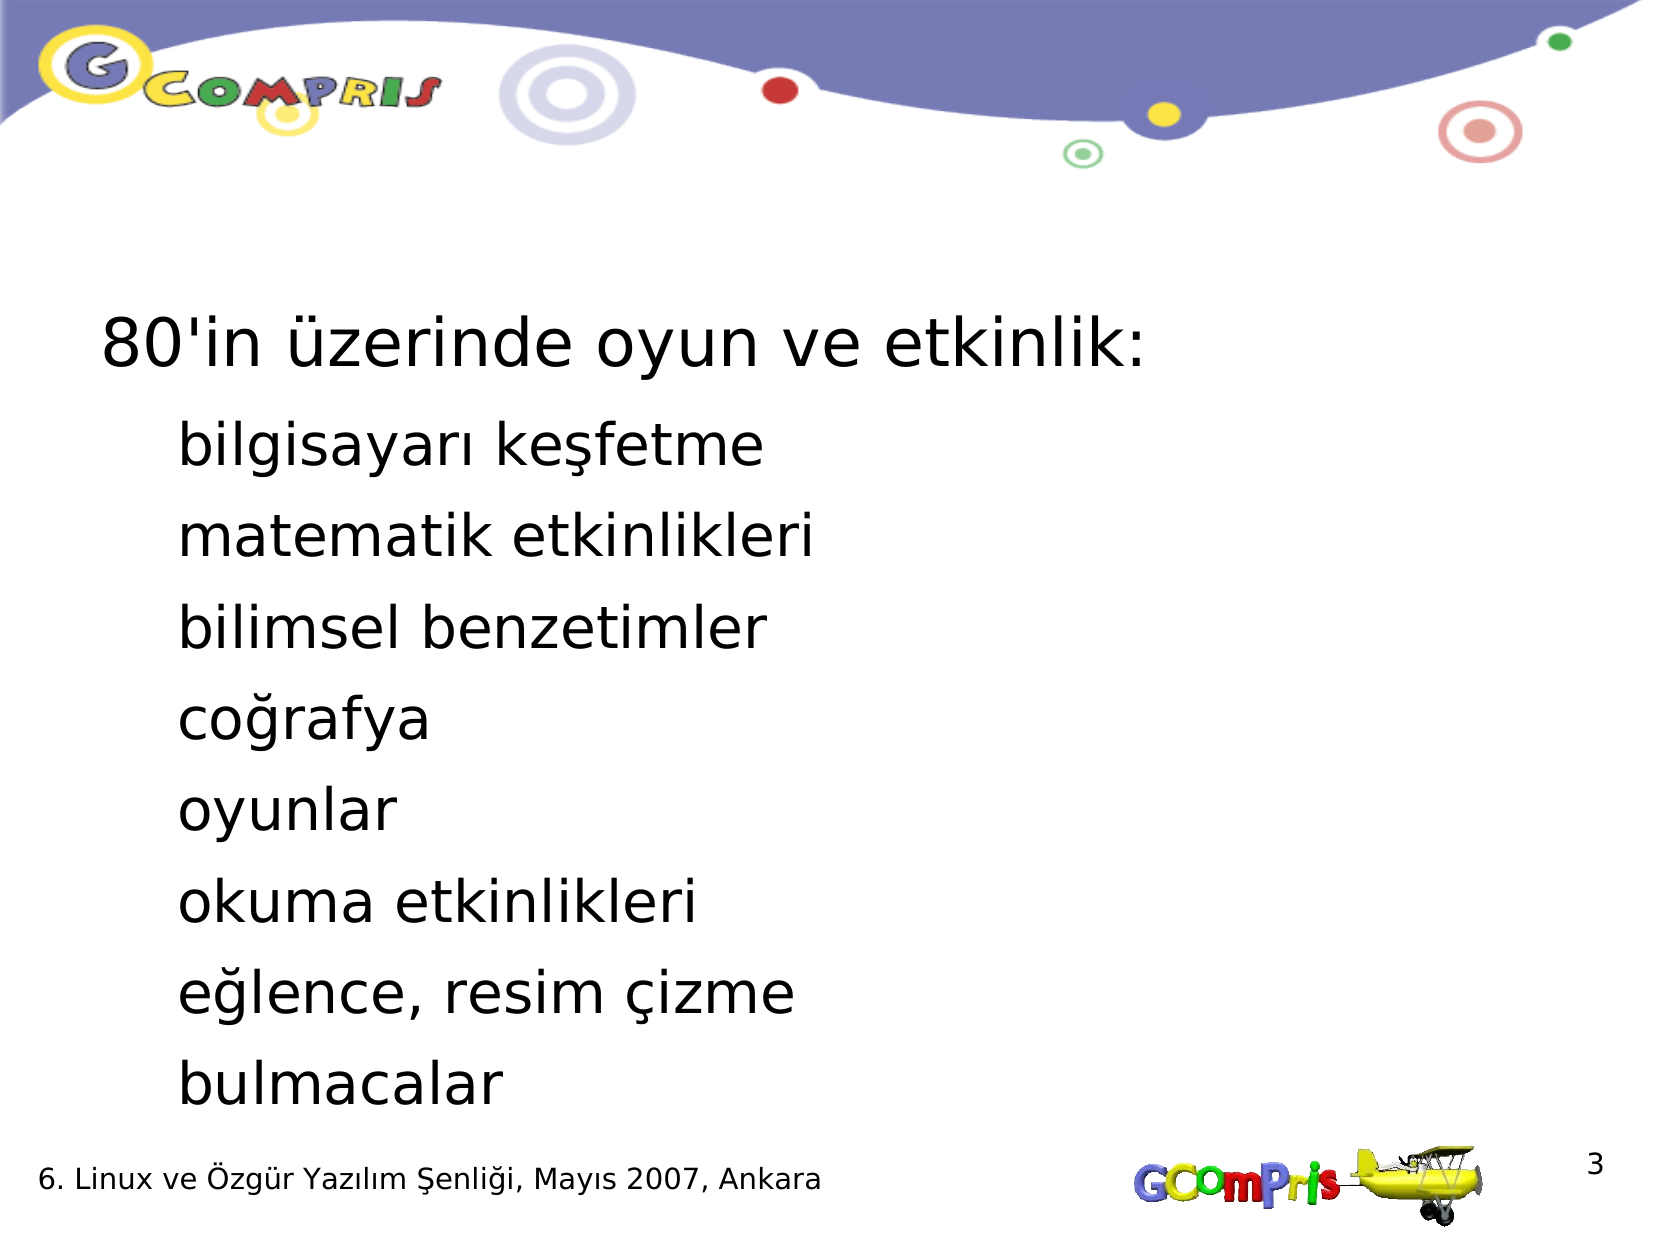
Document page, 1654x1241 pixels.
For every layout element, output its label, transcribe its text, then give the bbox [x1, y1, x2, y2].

list 80'in üzerinde oyun ve etkinlik: bilgisayarı keşfetme matematik etkinlikleri bilimsel benzetimler coğrafya oyunlar okuma etkinlikleri eğlence, resim çizme bulmacalar [82, 304, 1571, 1119]
picture [0, 0, 1654, 192]
picture [1125, 1124, 1494, 1238]
